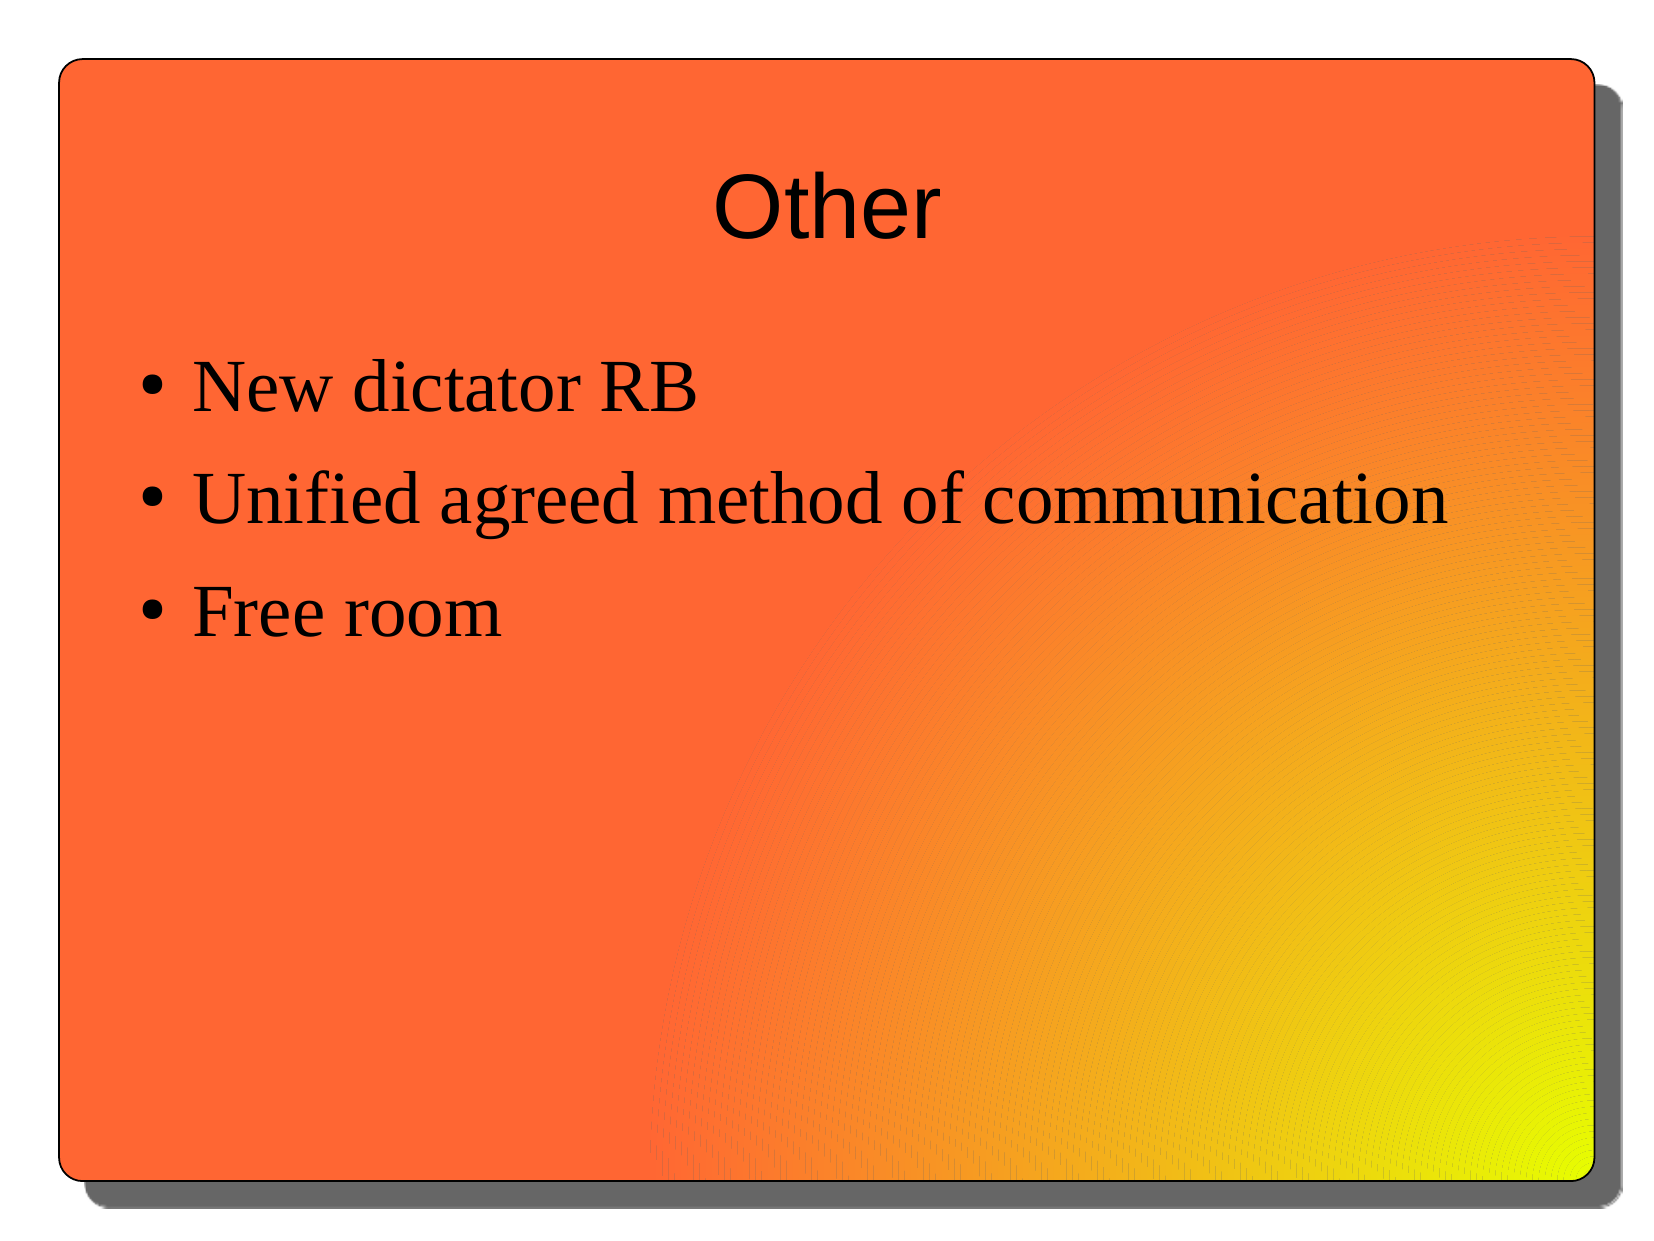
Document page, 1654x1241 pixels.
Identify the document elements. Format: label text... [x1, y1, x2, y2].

title Other [121, 110, 1534, 303]
list New dictator RB Unified agreed method of communication Free room [121, 344, 1534, 1112]
